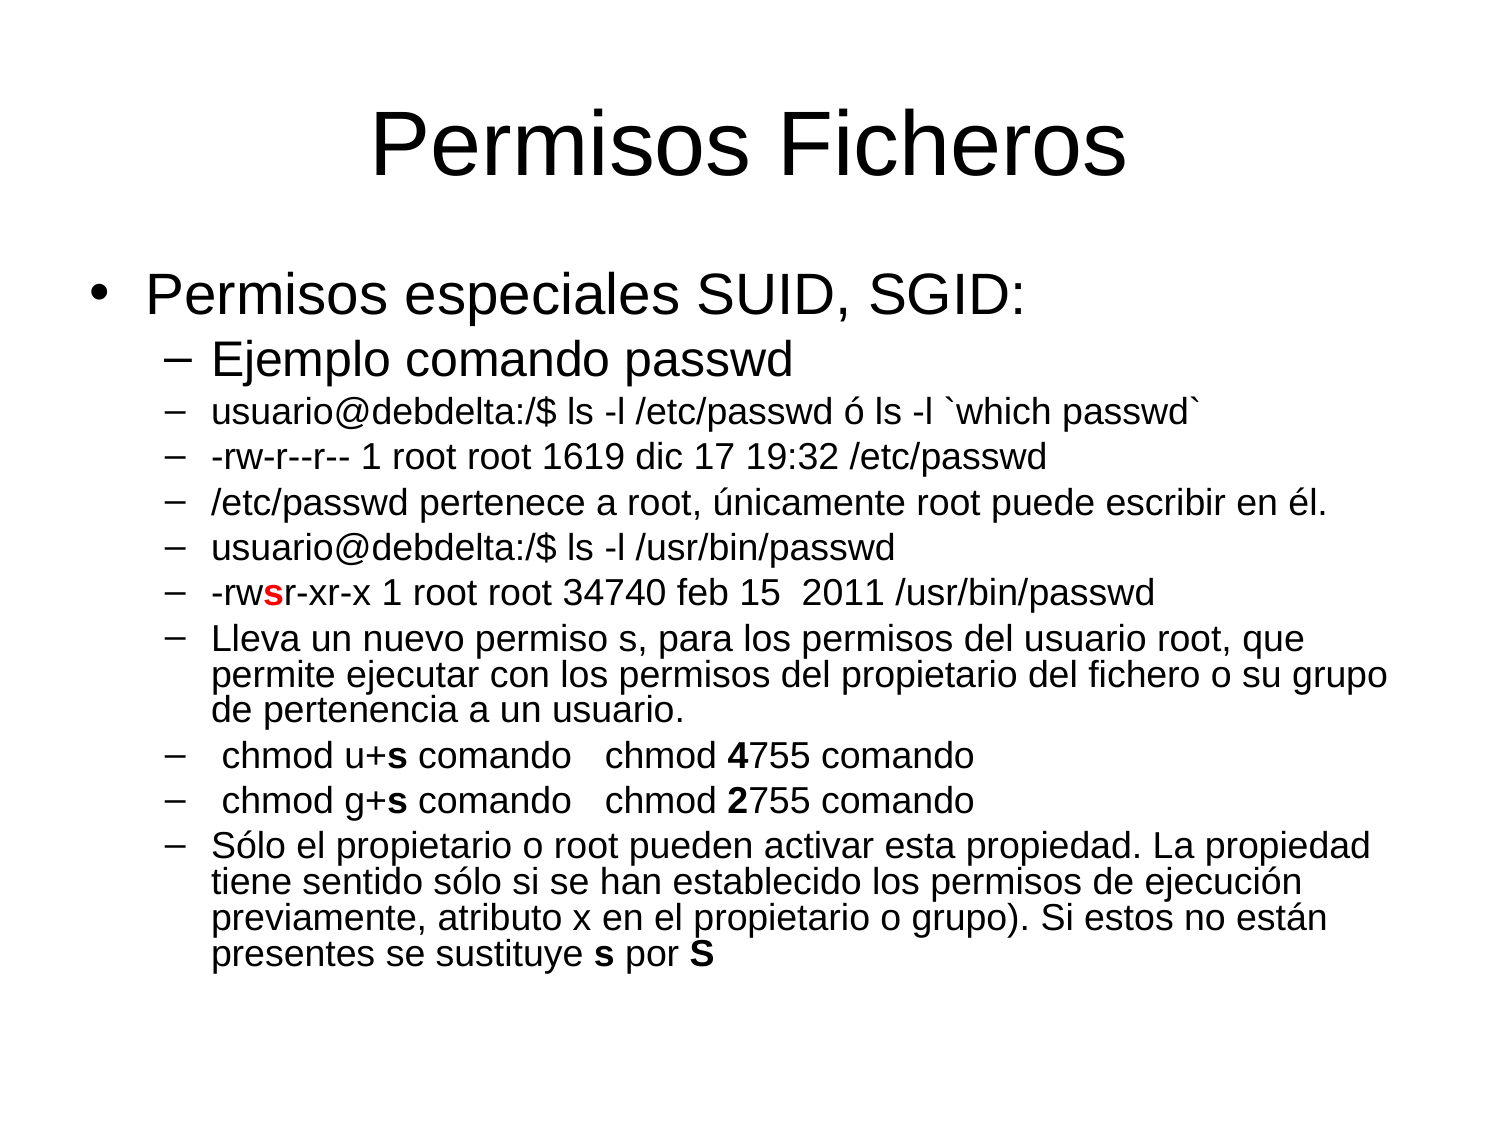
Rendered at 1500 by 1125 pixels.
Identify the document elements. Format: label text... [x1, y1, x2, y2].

title Permisos Ficheros [75, 45, 1426, 233]
list Permisos especiales SUID, SGID: Ejemplo comando passwd usuario@debdelta:/$ ls -l /etc/passwd ó ls -l `which passwd` -rw-r--r-- 1 root root 1619 dic 17 19:32 /etc/passwd /etc/passwd pertenece a root, únicamente root puede escribir en él. usuario@debdelta:/$ ls -l /usr/bin/passwd -rwsr-xr-x 1 root root 34740 feb 15 2011 /usr/bin/passwd Lleva un nuevo permiso s, para los permisos del usuario root, que permite ejecutar con los permisos del propietario del fichero o su grupo de pertenencia a un usuario. chmod u+s comando chmod 4755 comando chmod g+s comando chmod 2755 comando Sólo el propietario o root pueden activar esta propiedad. La propiedad tiene sentido sólo si se han establecido los permisos de ejecución previamente, atributo x en el propietario o grupo). Si estos no están presentes se sustituye s por S [75, 262, 1426, 1005]
